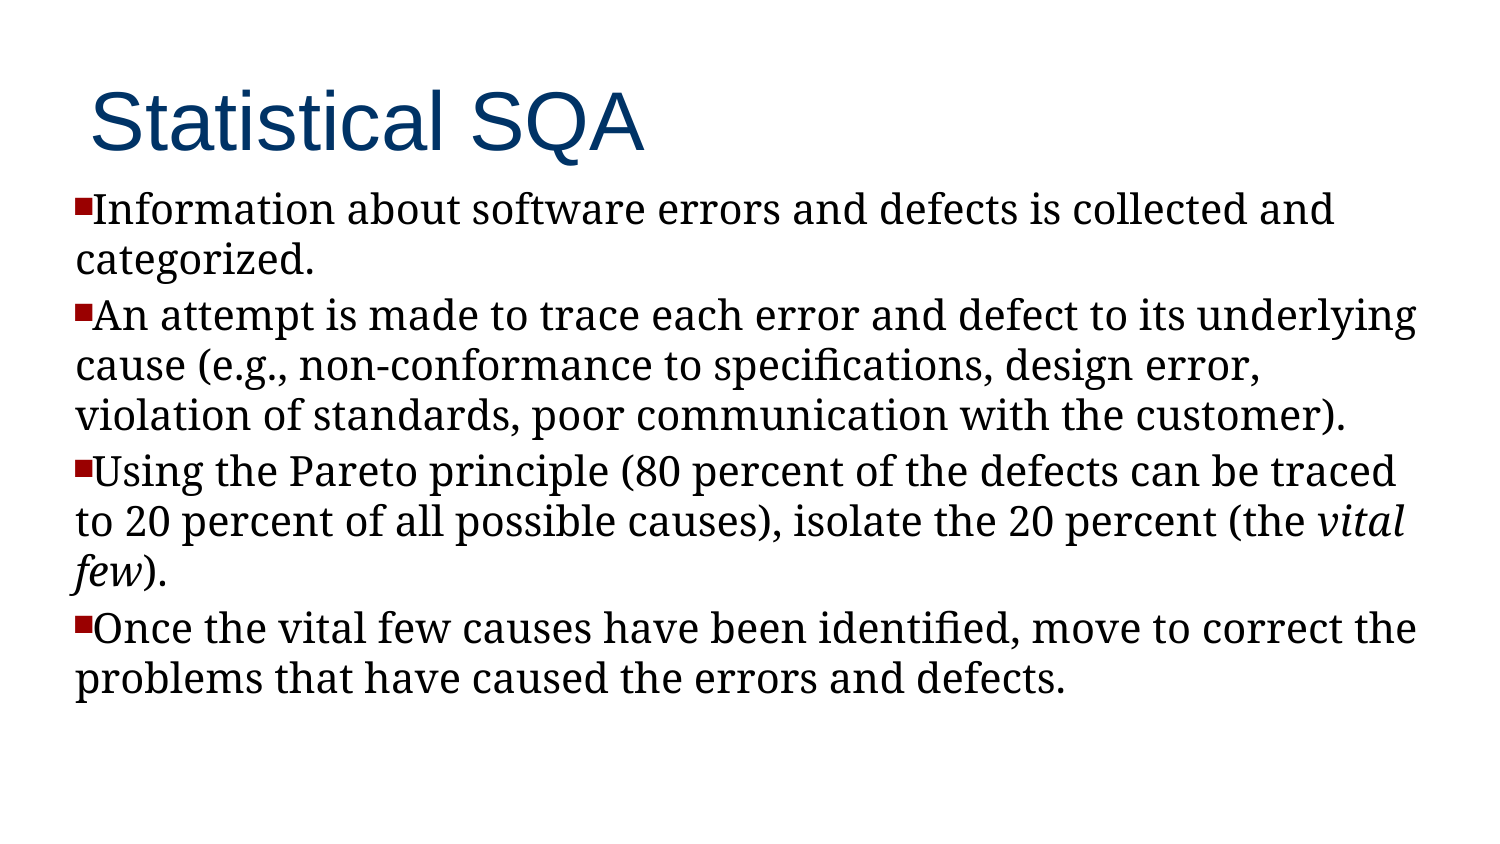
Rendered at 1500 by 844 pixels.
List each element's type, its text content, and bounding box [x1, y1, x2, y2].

subtitle Information about software errors and defects is collected and categorized. An attempt is made to trace each error and defect to its underlying cause (e.g., non-conformance to specifications, design error, violation of standards, poor communication with the customer). Using the Pareto principle (80 percent of the defects can be traced to 20 percent of all possible causes), isolate the 20 percent (the vital few). Once the vital few causes have been identified, move to correct the problems that have caused the errors and defects. [75, 197, 1425, 687]
title Statistical SQA [75, 33, 1425, 175]
